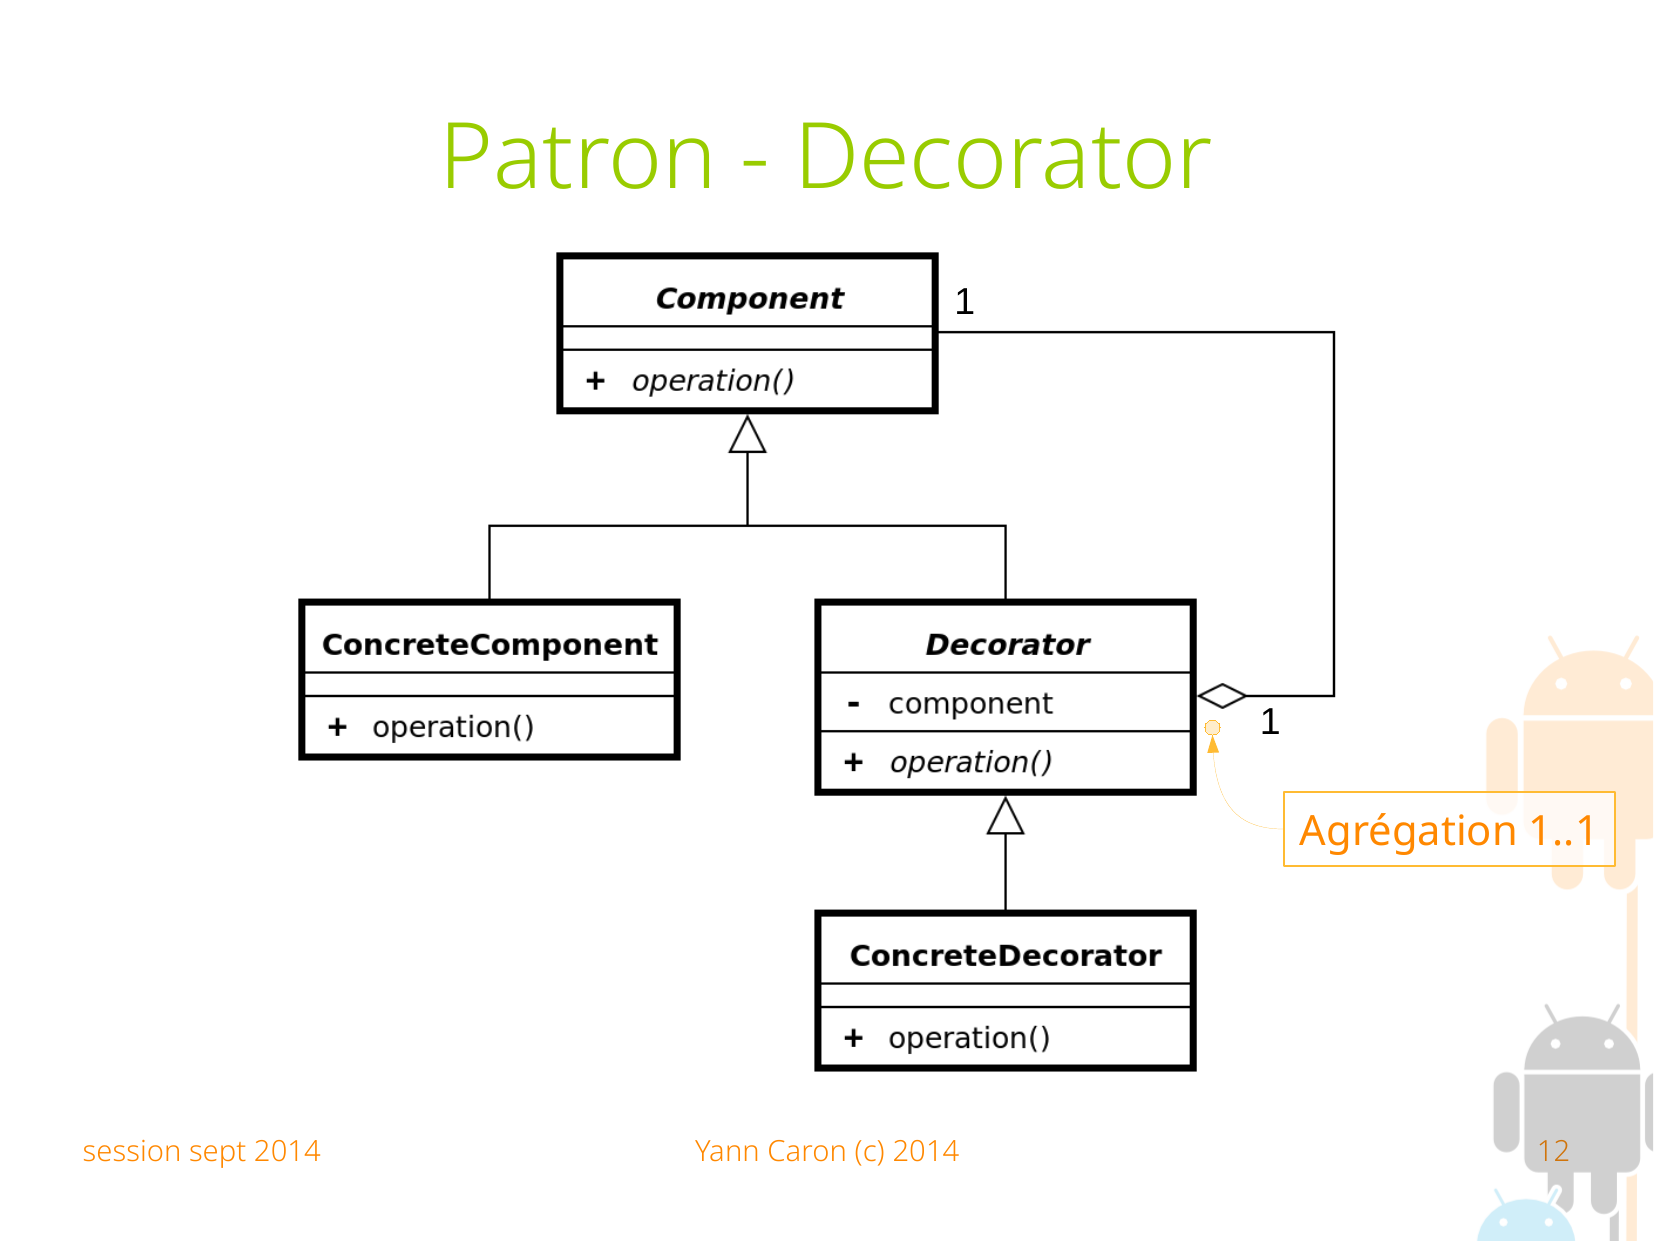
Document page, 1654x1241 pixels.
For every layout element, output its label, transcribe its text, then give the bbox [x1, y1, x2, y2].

picture [240, 209, 1654, 1241]
text_box [1204, 720, 1221, 735]
text_box 1 [1245, 693, 1296, 751]
text_box 1 [939, 273, 991, 331]
title Patron - Decorator [82, 49, 1571, 257]
text_box Agrégation 1..1 [1283, 792, 1599, 859]
